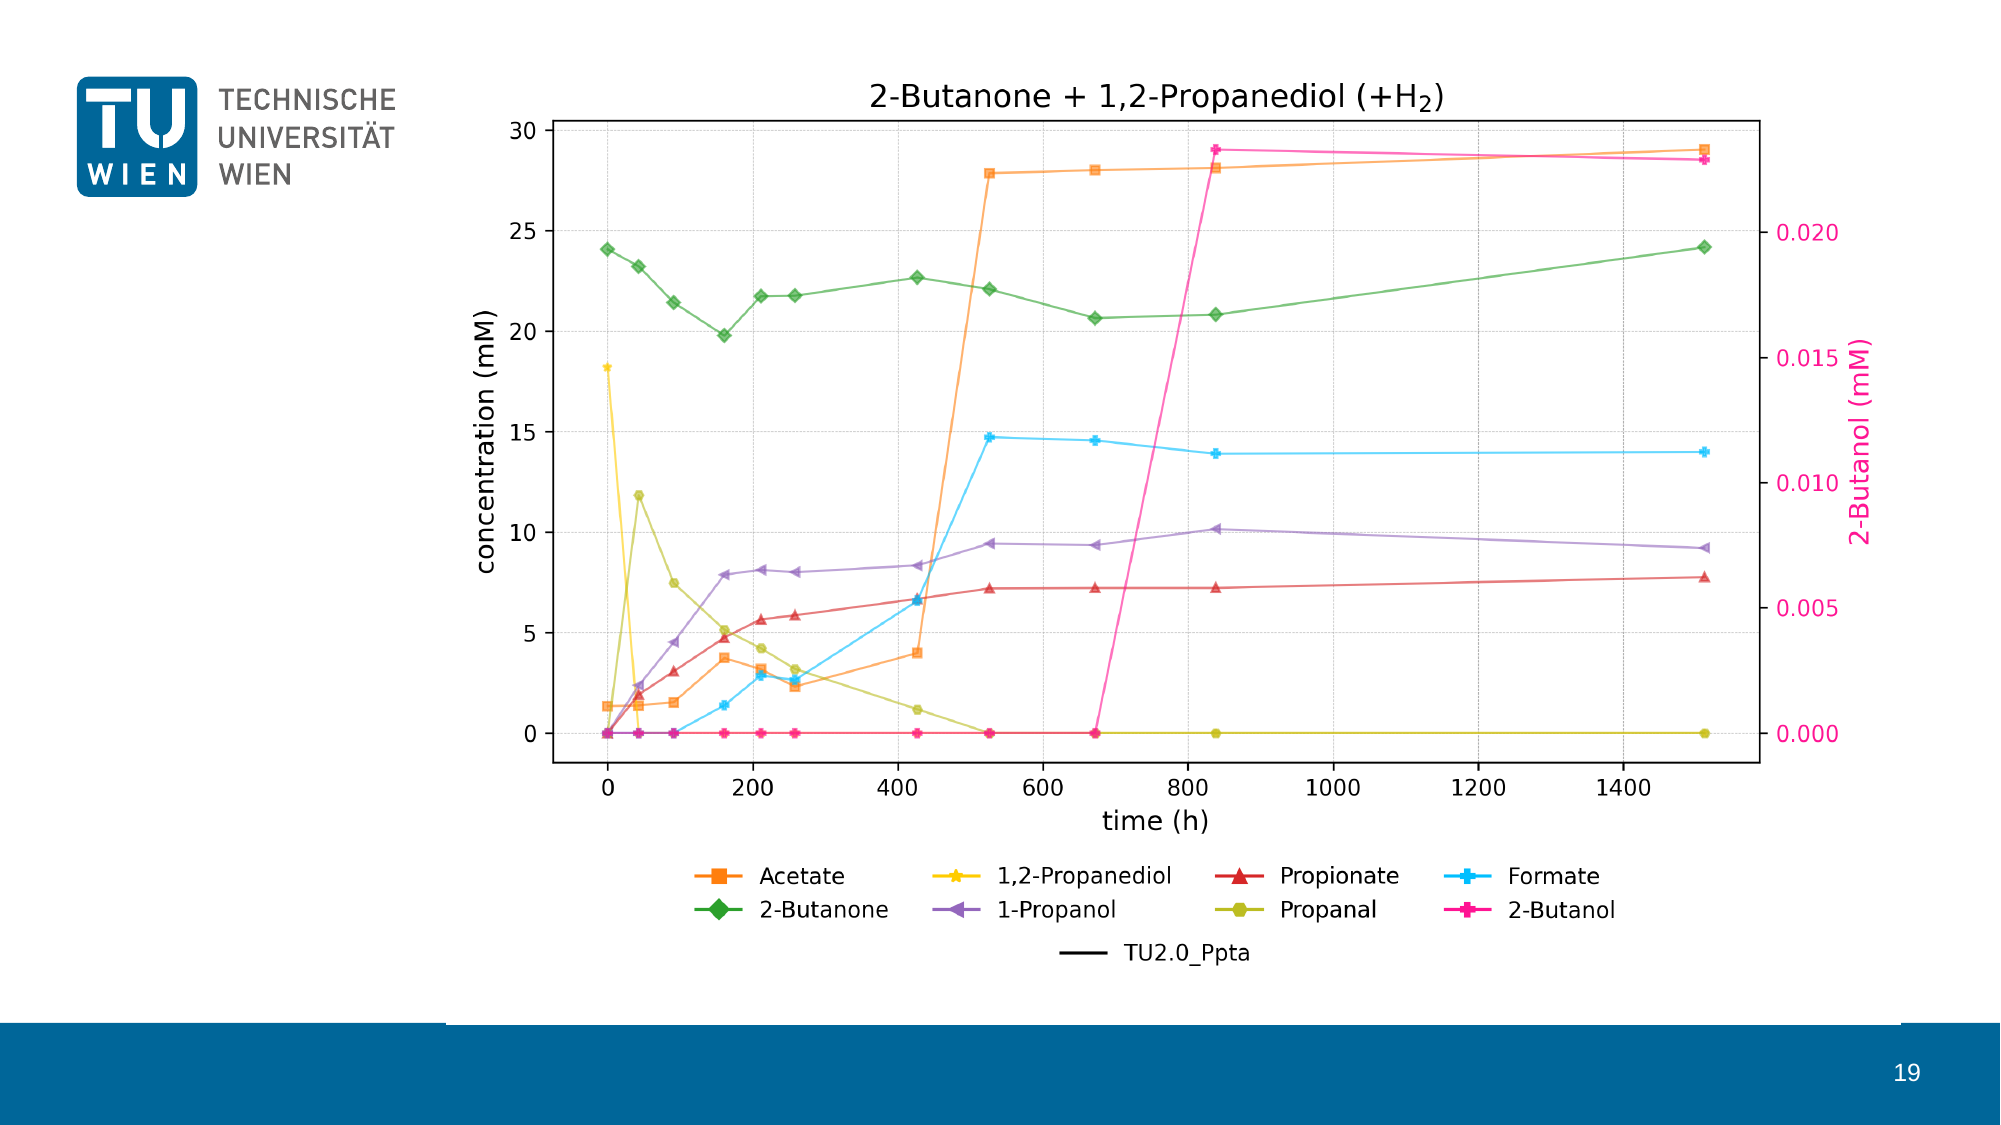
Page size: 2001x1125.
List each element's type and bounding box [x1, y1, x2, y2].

picture [446, 55, 1901, 1024]
